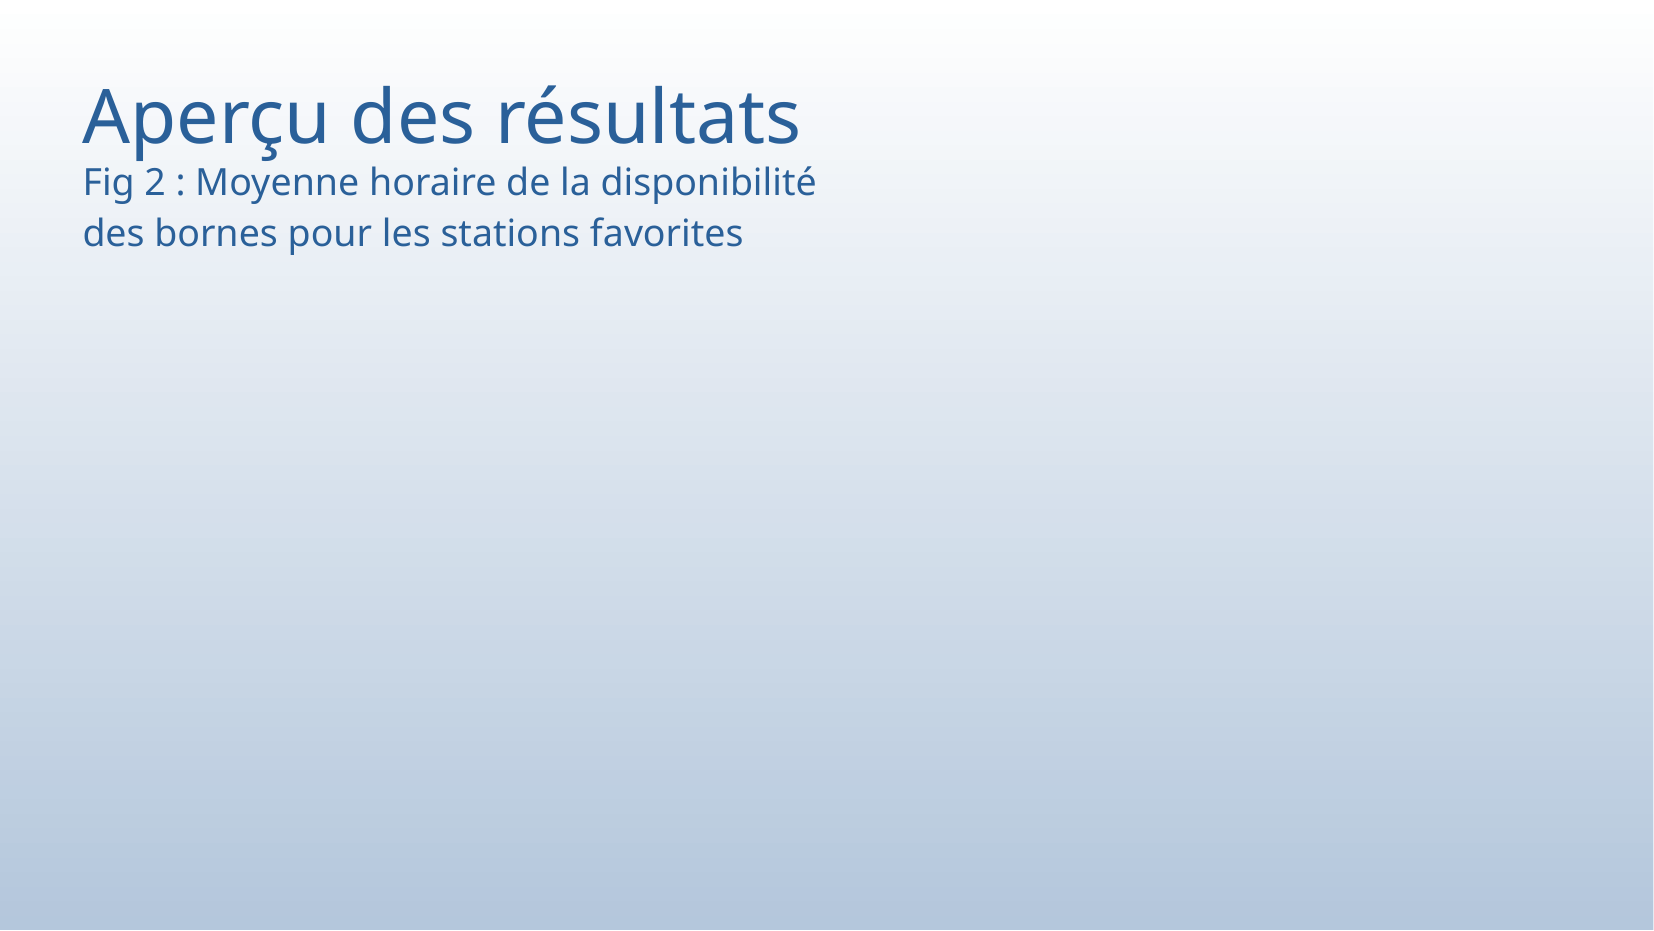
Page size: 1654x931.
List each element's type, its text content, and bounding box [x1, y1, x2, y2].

text_box Fig 2 : Moyenne horaire de la disponibilité des bornes pour les stations favorites [67, 177, 1565, 236]
title Aperçu des résultats [82, 37, 1571, 193]
